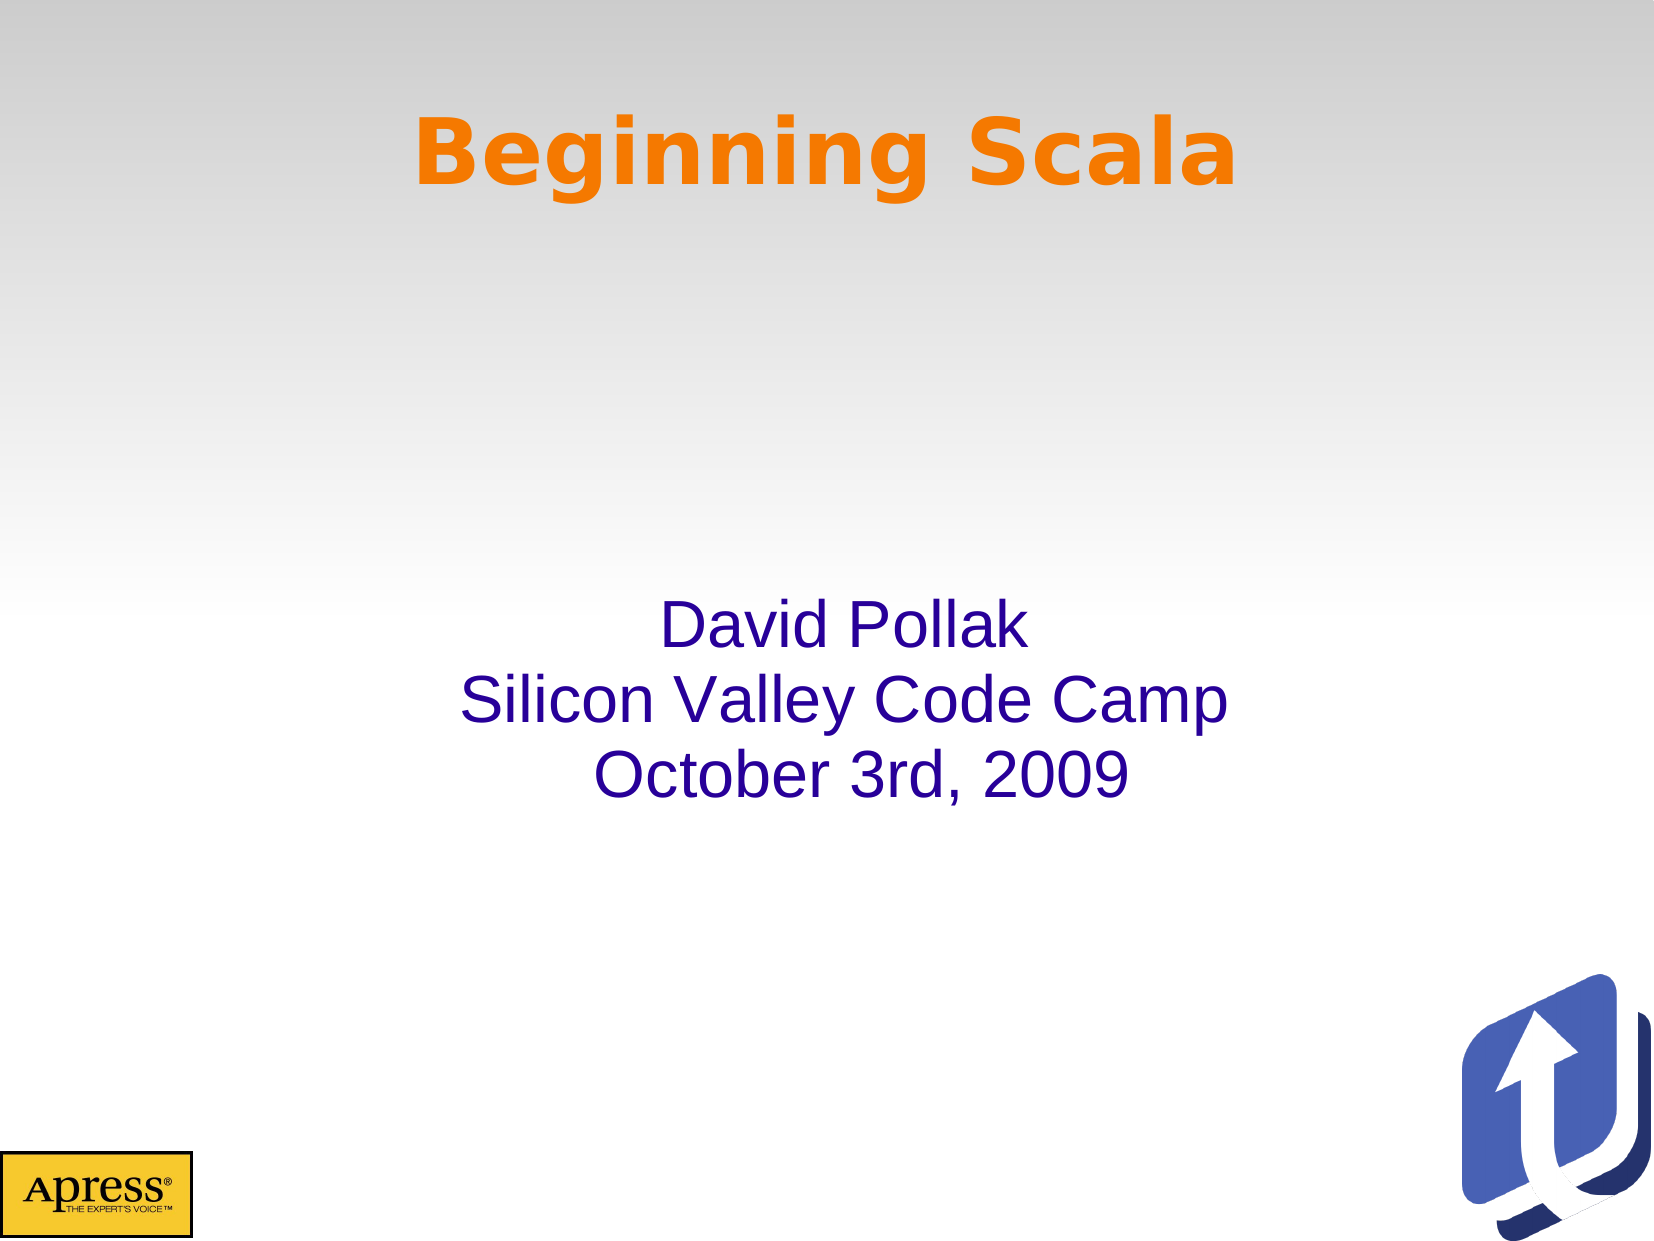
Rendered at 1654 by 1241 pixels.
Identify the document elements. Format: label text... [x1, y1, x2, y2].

title Beginning Scala [82, 49, 1571, 257]
subtitle David Pollak Silicon Valley Code Camp October 3rd, 2009 [82, 290, 1571, 1109]
picture [0, 1151, 193, 1238]
picture [1462, 974, 1651, 1241]
